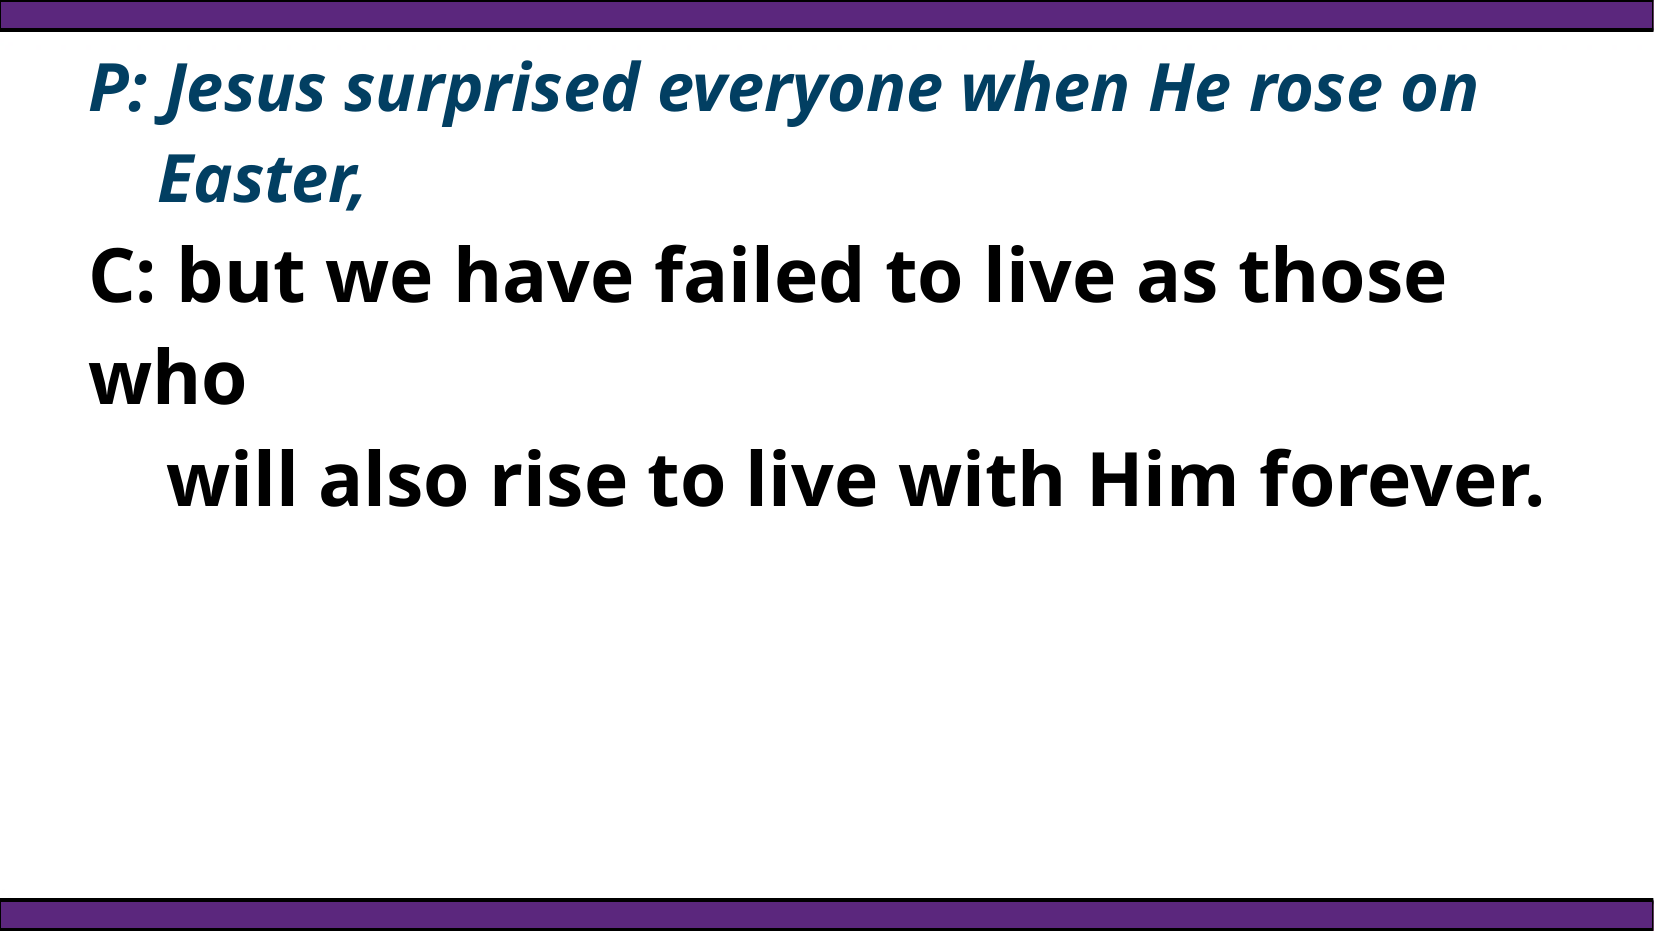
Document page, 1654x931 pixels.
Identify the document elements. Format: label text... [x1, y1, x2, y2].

picture [0, 31, 1654, 900]
text_box [0, 0, 1654, 31]
text_box P: Jesus surprised everyone when He rose on Easter, C: but we have failed to live as those who will also rise to live with Him forever. [73, 33, 1589, 426]
text_box [0, 900, 1654, 931]
